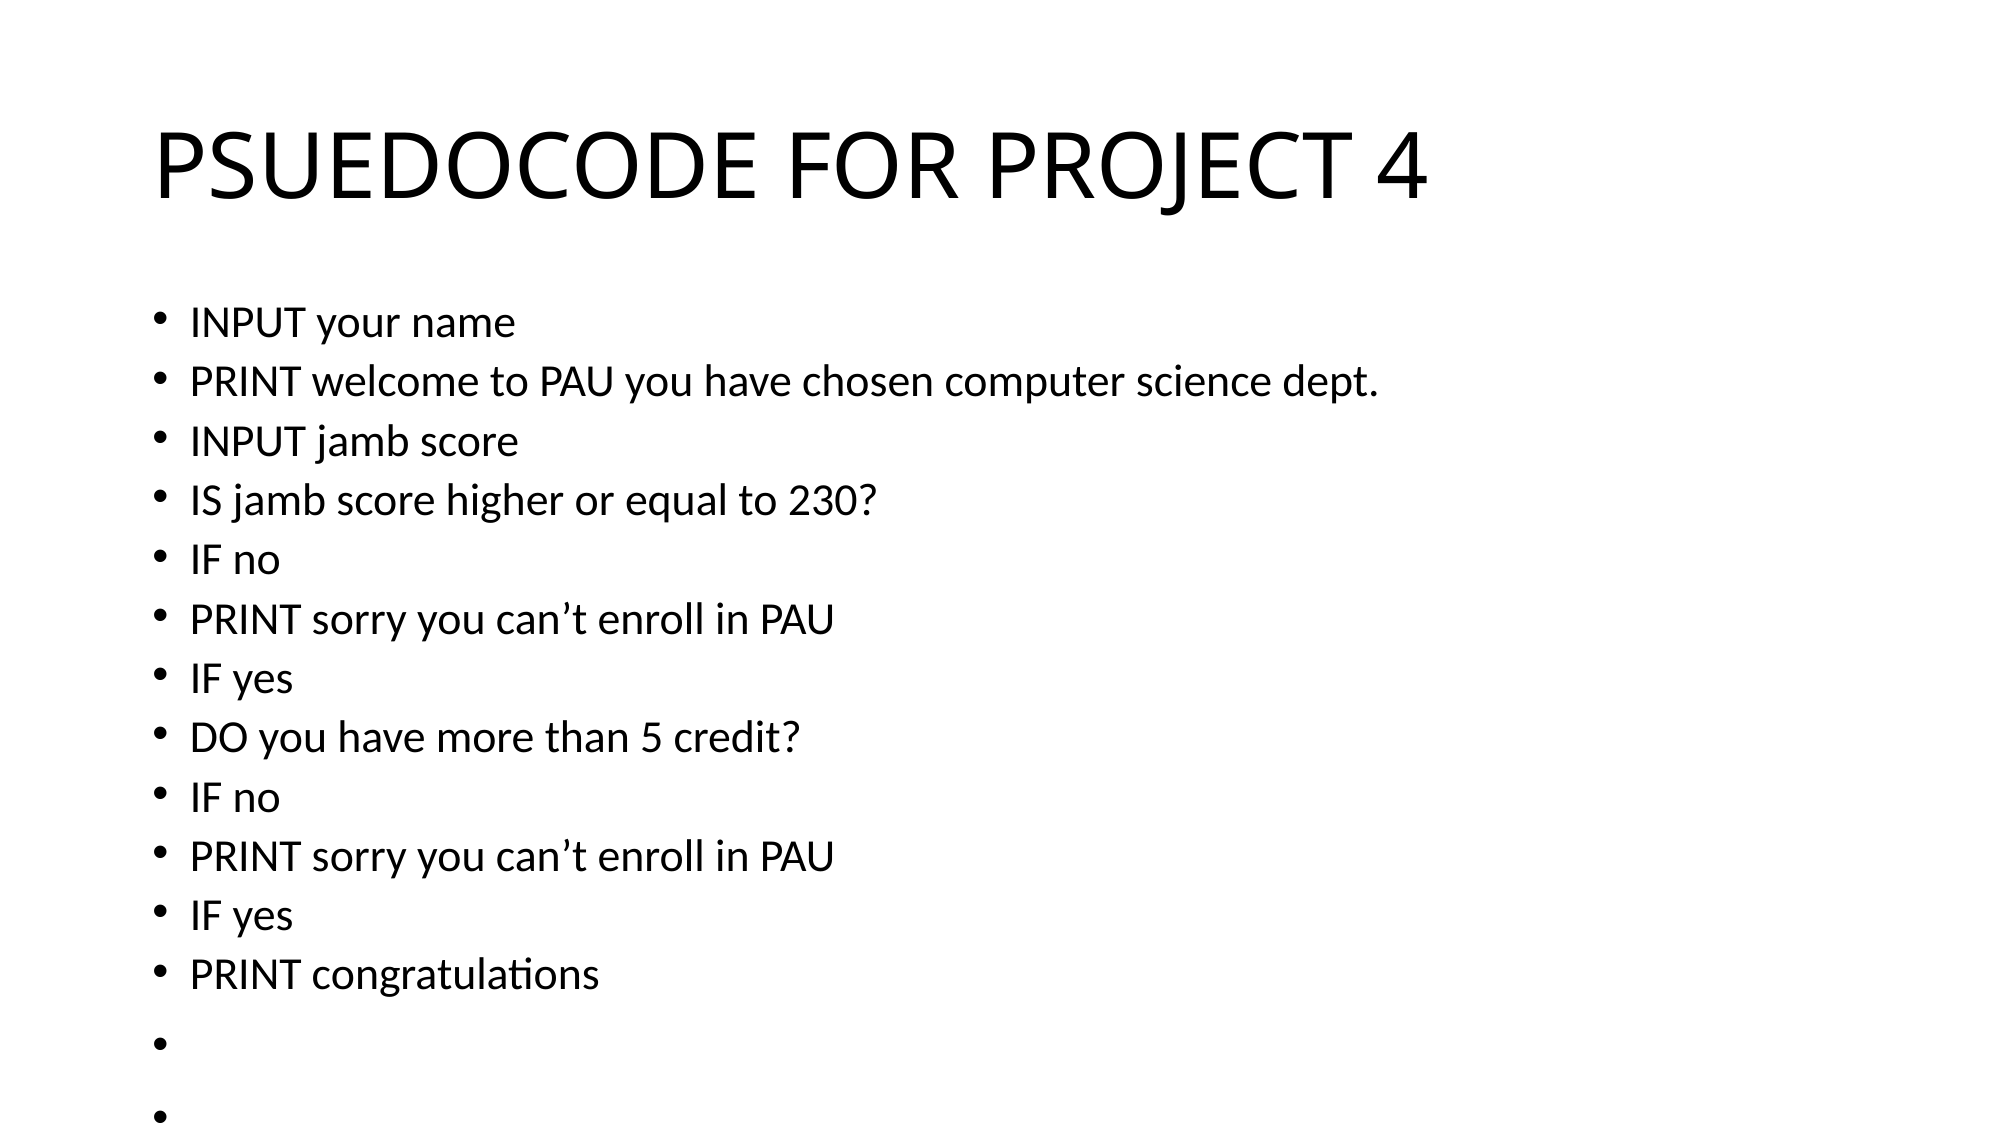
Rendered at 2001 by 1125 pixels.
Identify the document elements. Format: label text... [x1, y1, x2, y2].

list INPUT your name PRINT welcome to PAU you have chosen computer science dept. INPUT jamb score IS jamb score higher or equal to 230? IF no PRINT sorry you can’t enroll in PAU IF yes DO you have more than 5 credit? IF no PRINT sorry you can’t enroll in PAU IF yes PRINT congratulations [137, 299, 1863, 1014]
title PSUEDOCODE FOR PROJECT 4 [137, 59, 1863, 278]
